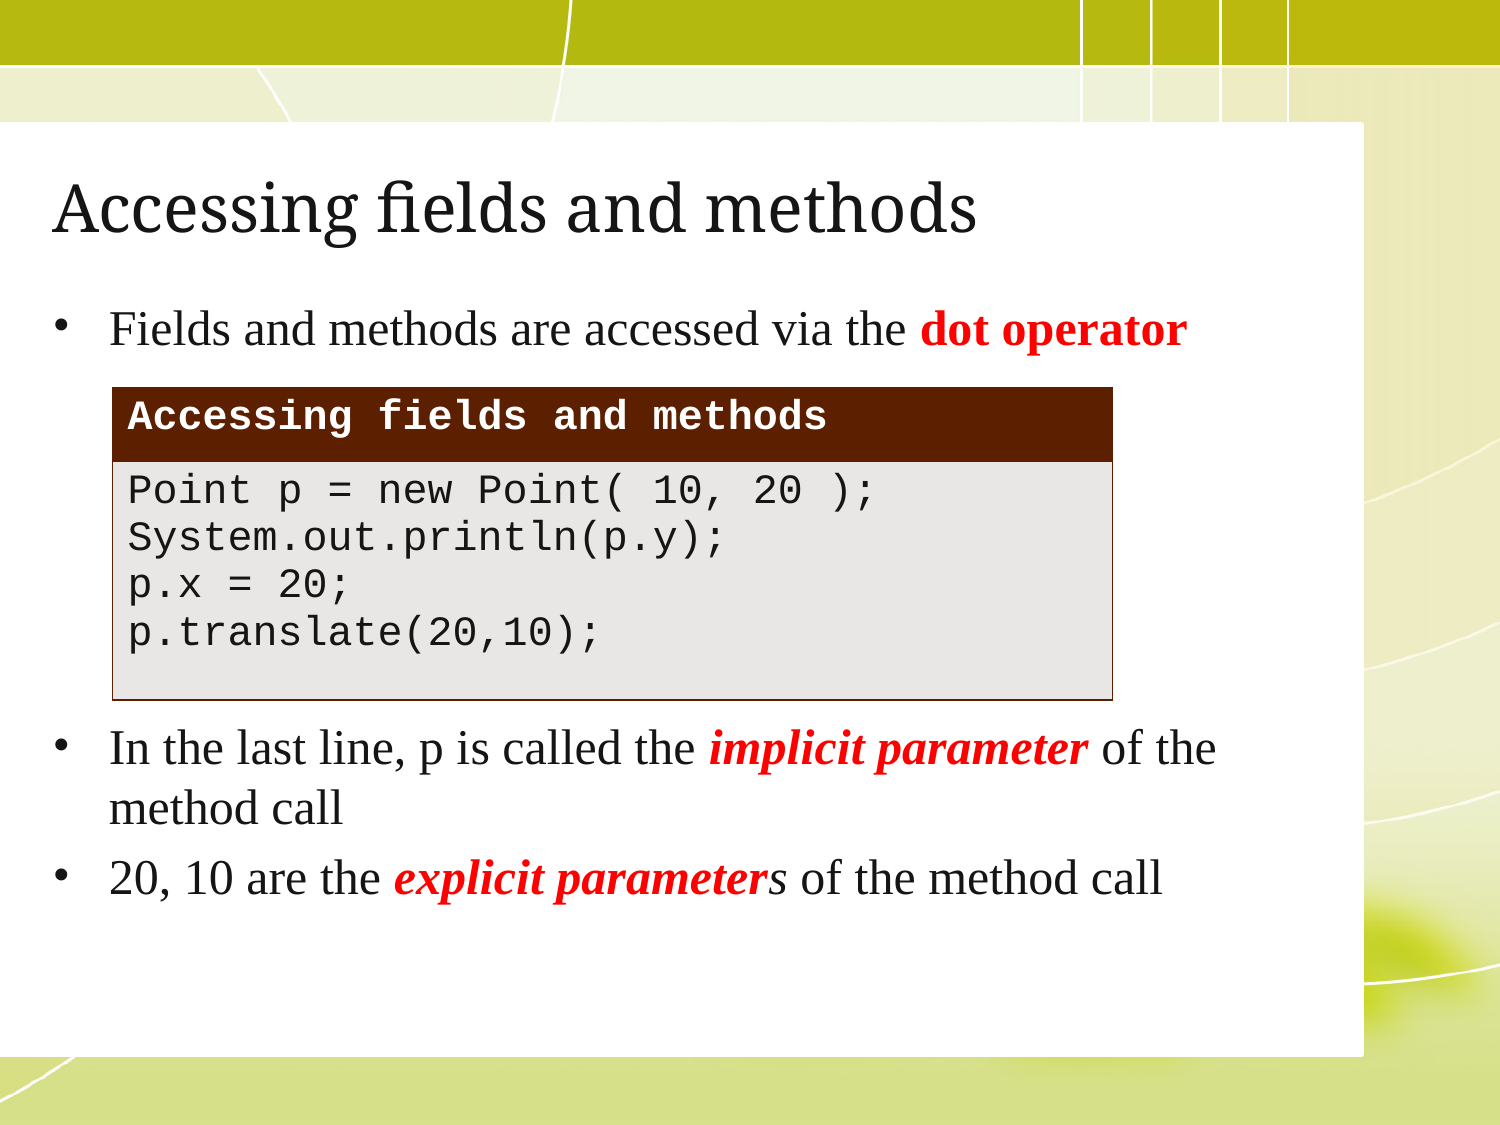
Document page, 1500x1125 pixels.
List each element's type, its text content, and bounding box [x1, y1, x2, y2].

list Fields and methods are accessed via the dot operator In the last line, p is called the implicit parameter of the method call 20, 10 are the explicit parameters of the method call [37, 287, 1288, 963]
title Accessing fields and methods [37, 137, 1288, 275]
table_cell Point p = new Point( 10, 20 ); System.out.println(p.y); p.x = 20; p.translate(20,10); [113, 462, 1112, 699]
table_header Accessing fields and methods [113, 388, 1112, 460]
picture [0, 0, 1500, 1125]
